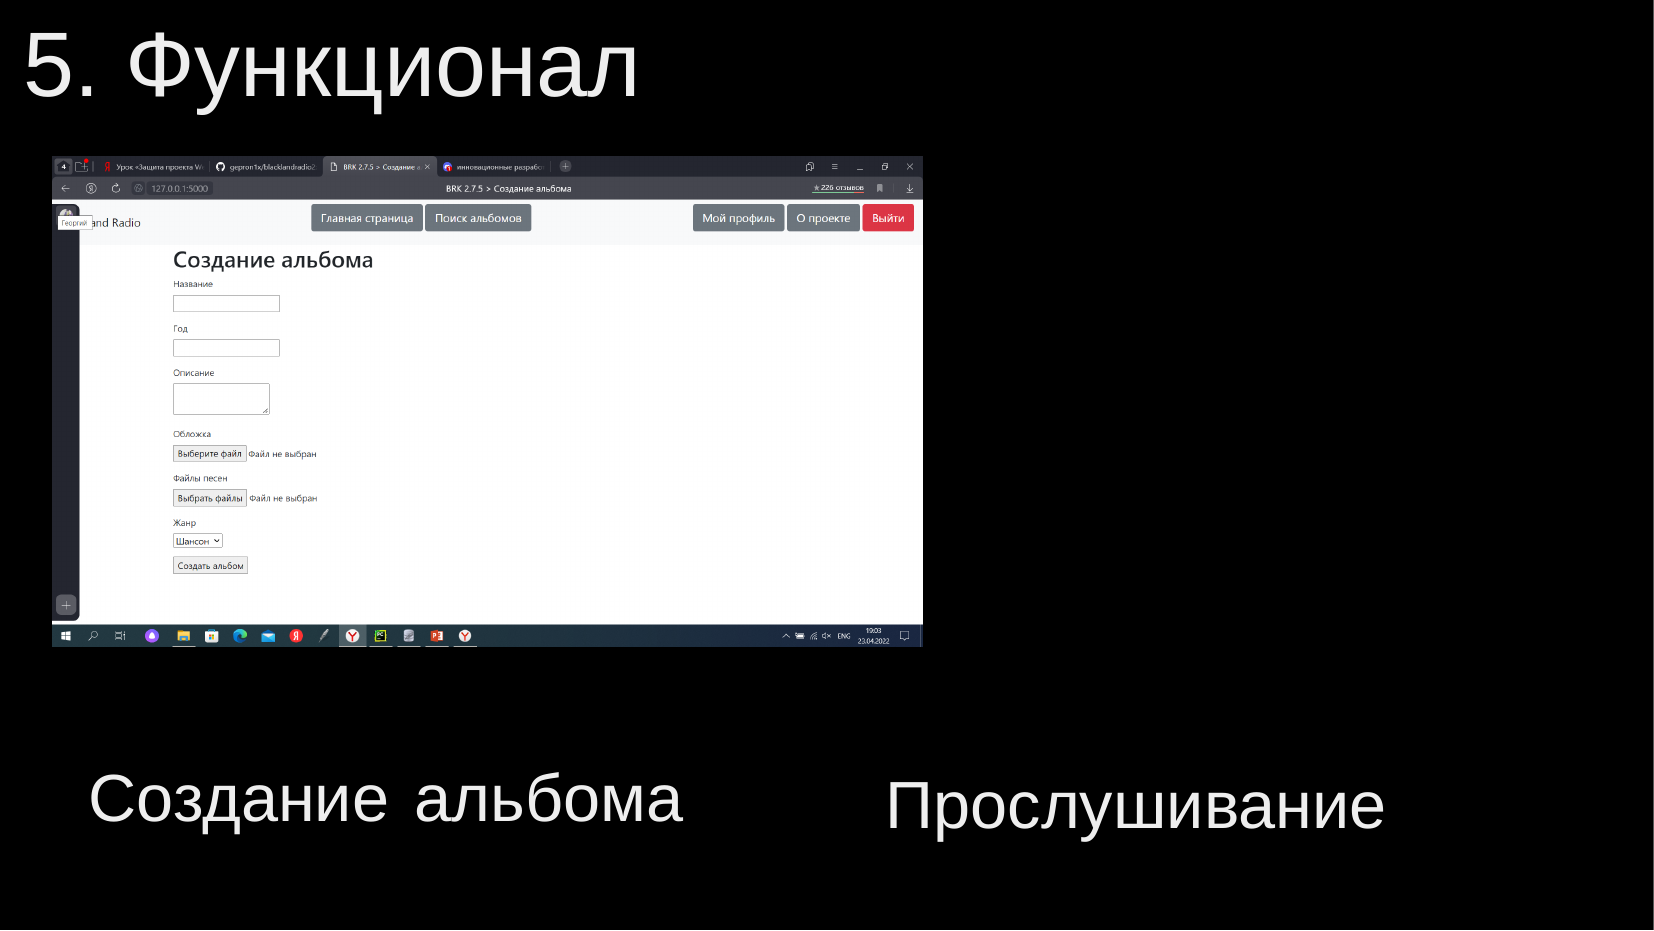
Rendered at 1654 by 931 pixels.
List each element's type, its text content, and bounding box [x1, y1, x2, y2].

picture [52, 156, 923, 647]
text_box Создание альбома [88, 738, 691, 841]
text_box 5. Функционал [23, 11, 1589, 119]
text_box Прослушивание [885, 767, 1488, 843]
